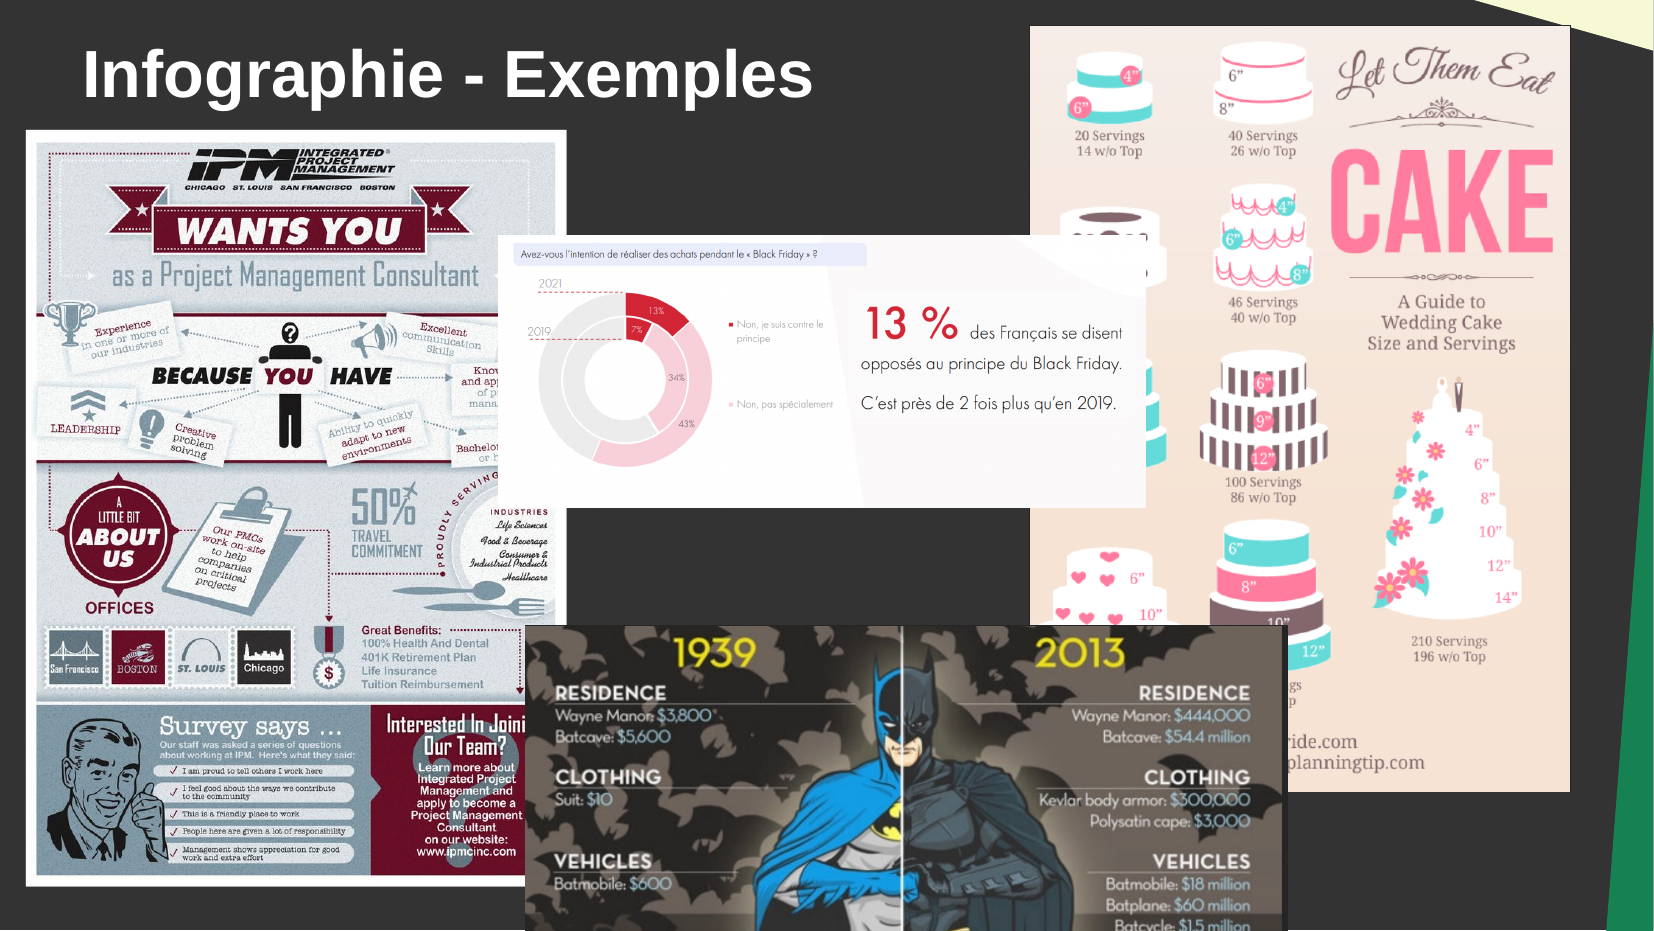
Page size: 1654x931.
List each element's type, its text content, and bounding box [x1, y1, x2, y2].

text_box [1606, 313, 1654, 931]
title Infographie - Exemples [82, 37, 1029, 122]
picture [25, 25, 1571, 931]
text_box [1473, 0, 1654, 51]
